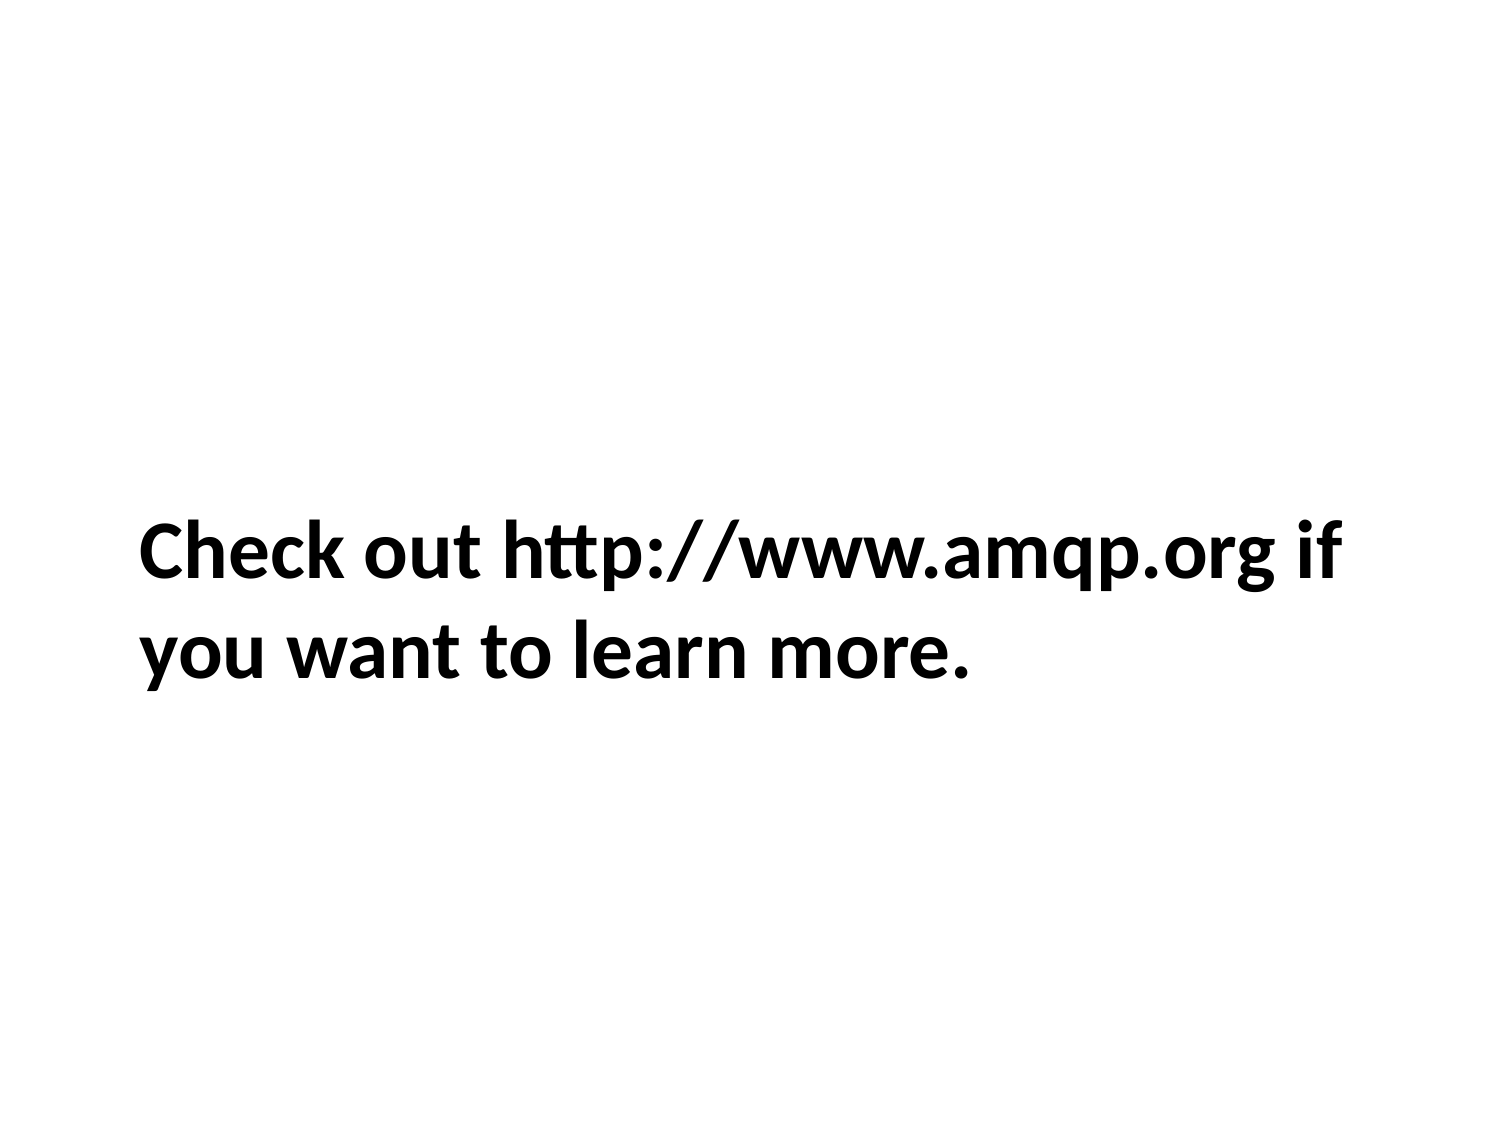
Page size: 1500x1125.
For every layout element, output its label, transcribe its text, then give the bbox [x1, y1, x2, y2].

text_box Check out http://www.amqp.org if you want to learn more. [125, 487, 1400, 711]
